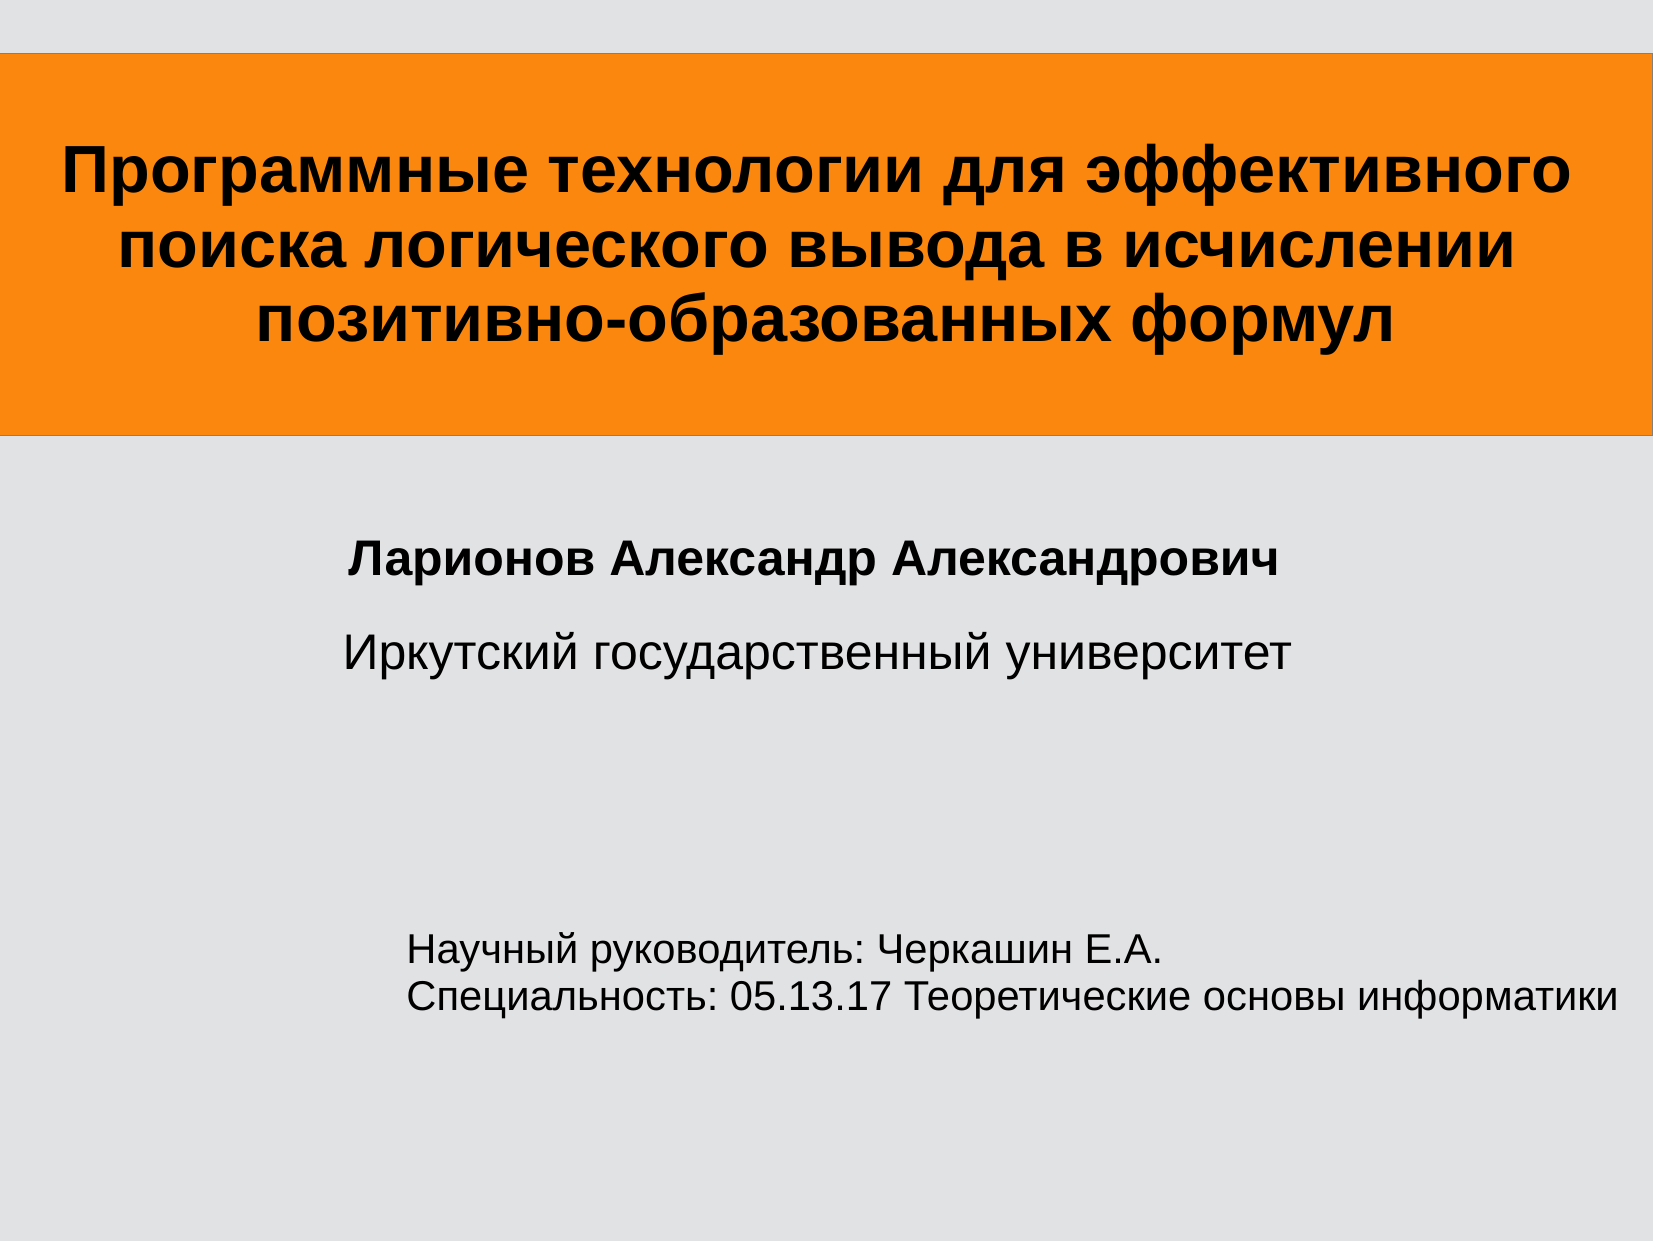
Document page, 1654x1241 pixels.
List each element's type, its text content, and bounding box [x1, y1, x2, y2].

text_box Научный руководитель: Черкашин Е.А. Специальность: 05.13.17 Теоретические основы информатики [391, 918, 1653, 1038]
text_box Ларионов Александр Александрович [333, 522, 1137, 602]
text_box Иркутский государственный университет [327, 617, 1144, 695]
text_box Программные технологии для эффективного поиска логического вывода в исчислении позитивно-образованных формул [0, 53, 1653, 436]
